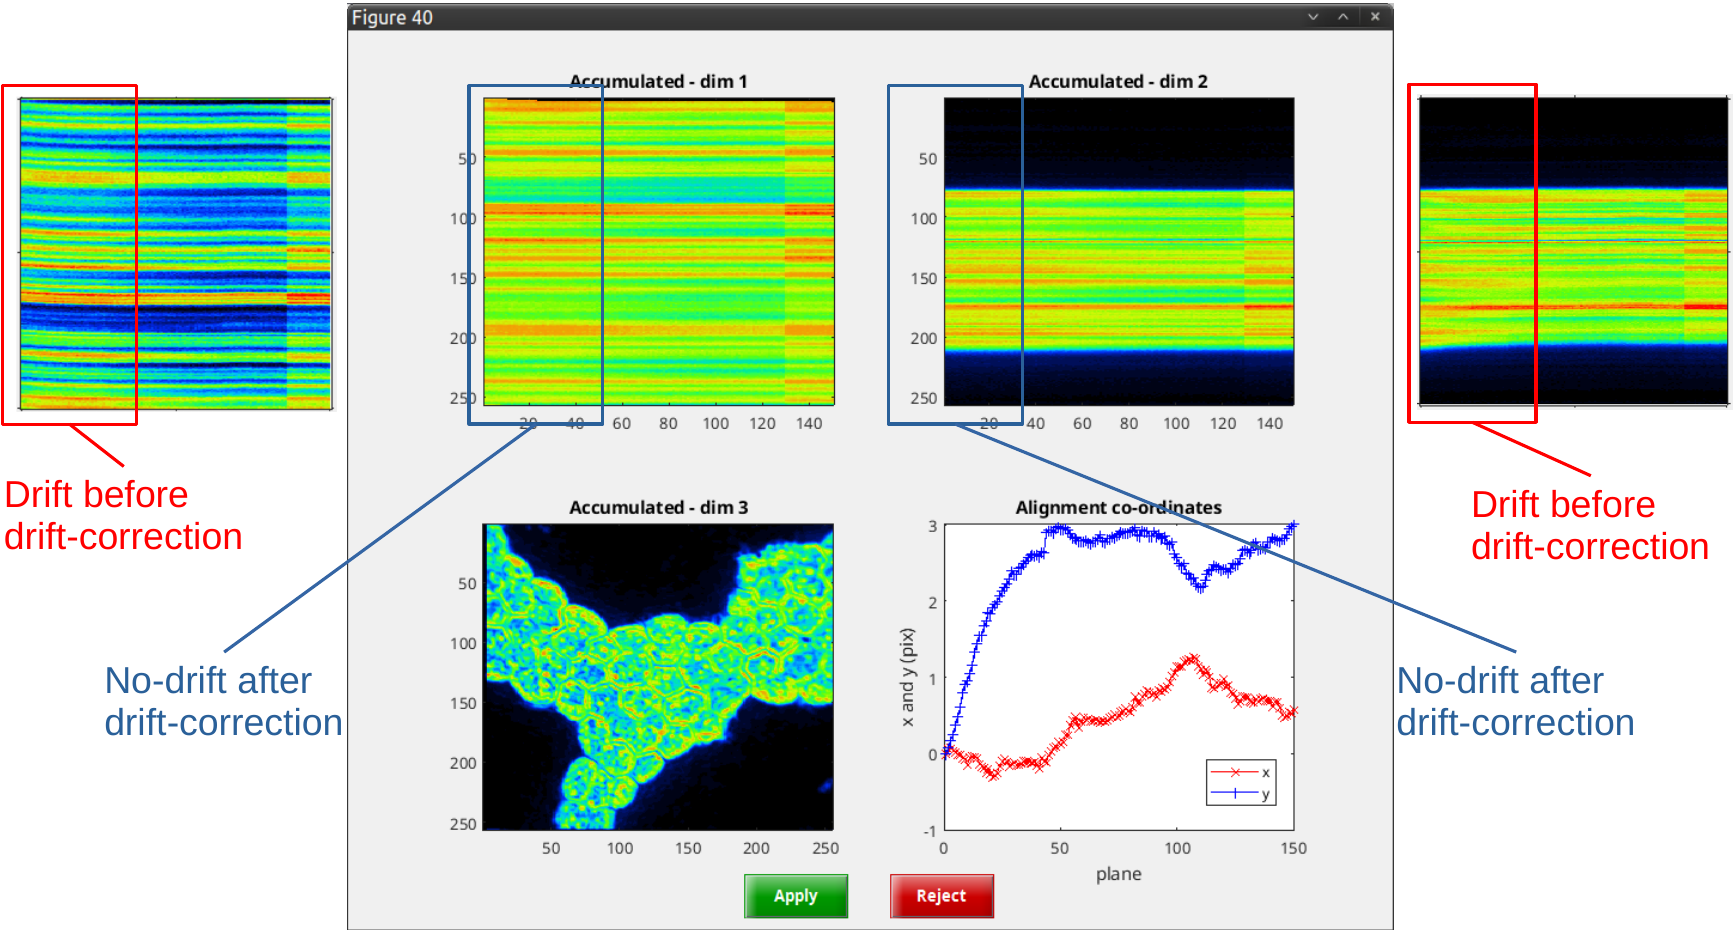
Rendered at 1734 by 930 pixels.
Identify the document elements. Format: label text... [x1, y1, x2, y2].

text_box Drift before drift-correction [0, 466, 259, 566]
text_box No-drift after drift-correction [89, 652, 359, 751]
text_box No-drift after drift-correction [1381, 652, 1651, 751]
picture [1538, 94, 1733, 410]
picture [138, 96, 337, 412]
picture [890, 87, 1021, 422]
picture [347, 3, 1394, 930]
picture [1417, 94, 1534, 410]
text_box Drift before drift-correction [1456, 475, 1726, 575]
picture [16, 96, 135, 412]
picture [471, 87, 601, 422]
